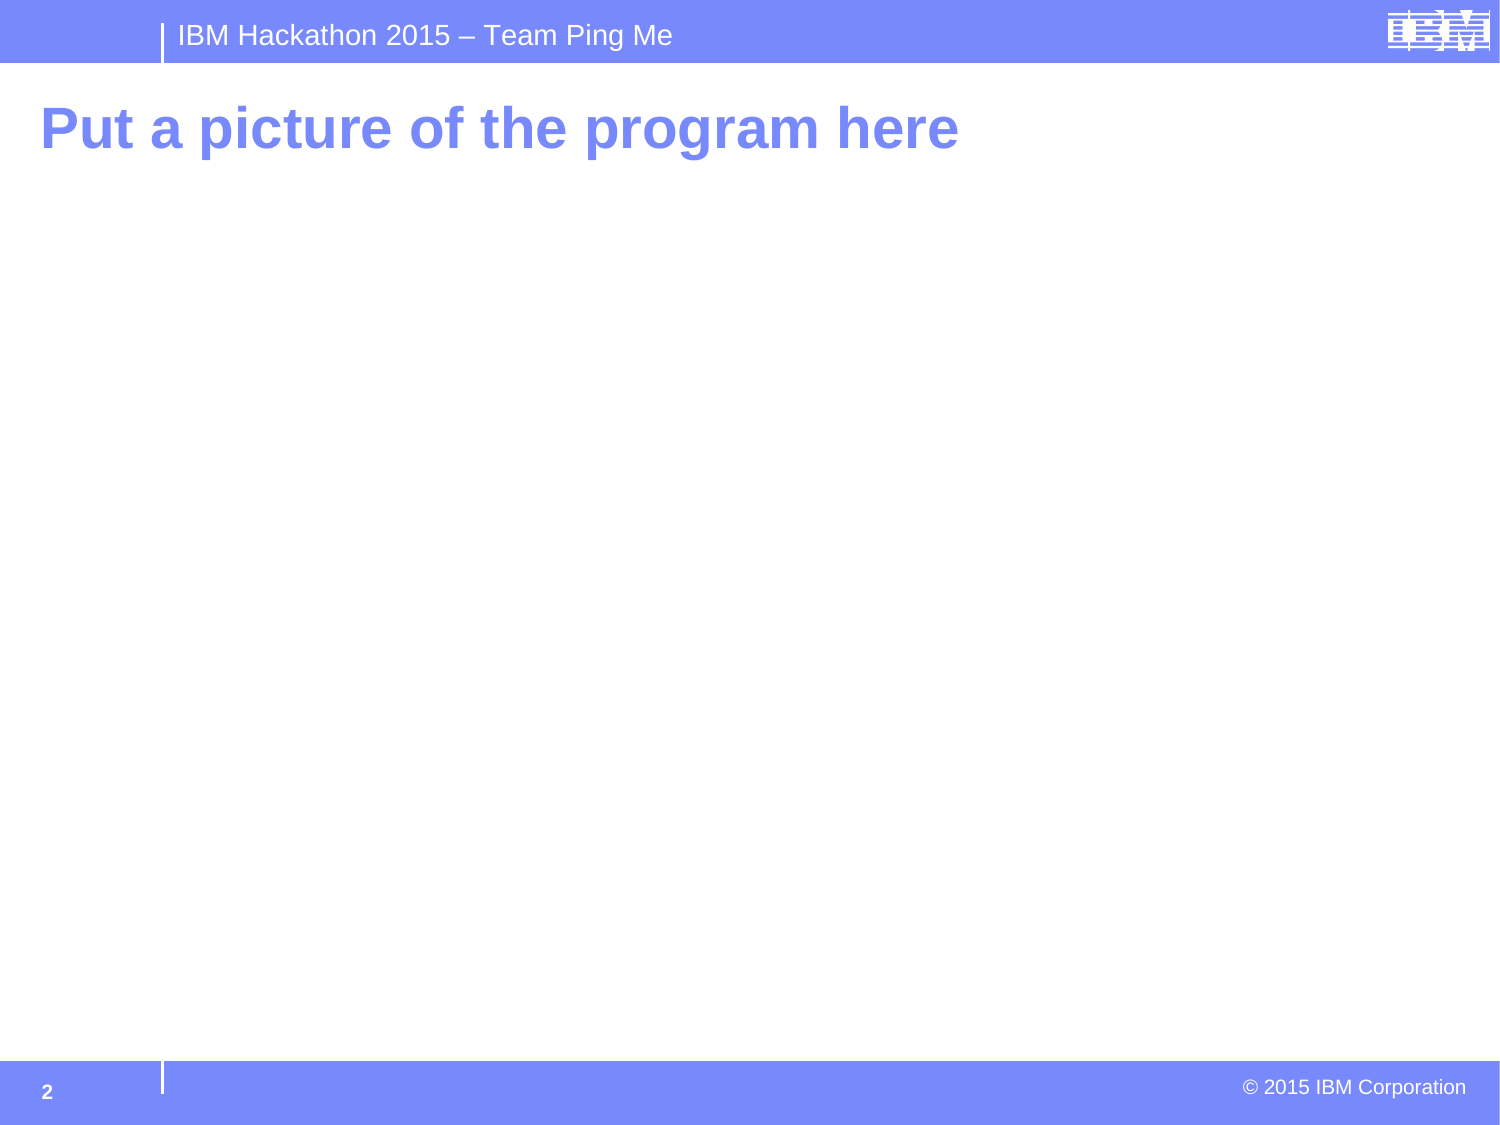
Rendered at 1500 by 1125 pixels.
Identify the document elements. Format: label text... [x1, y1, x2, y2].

title Put a picture of the program here [25, 87, 1378, 170]
